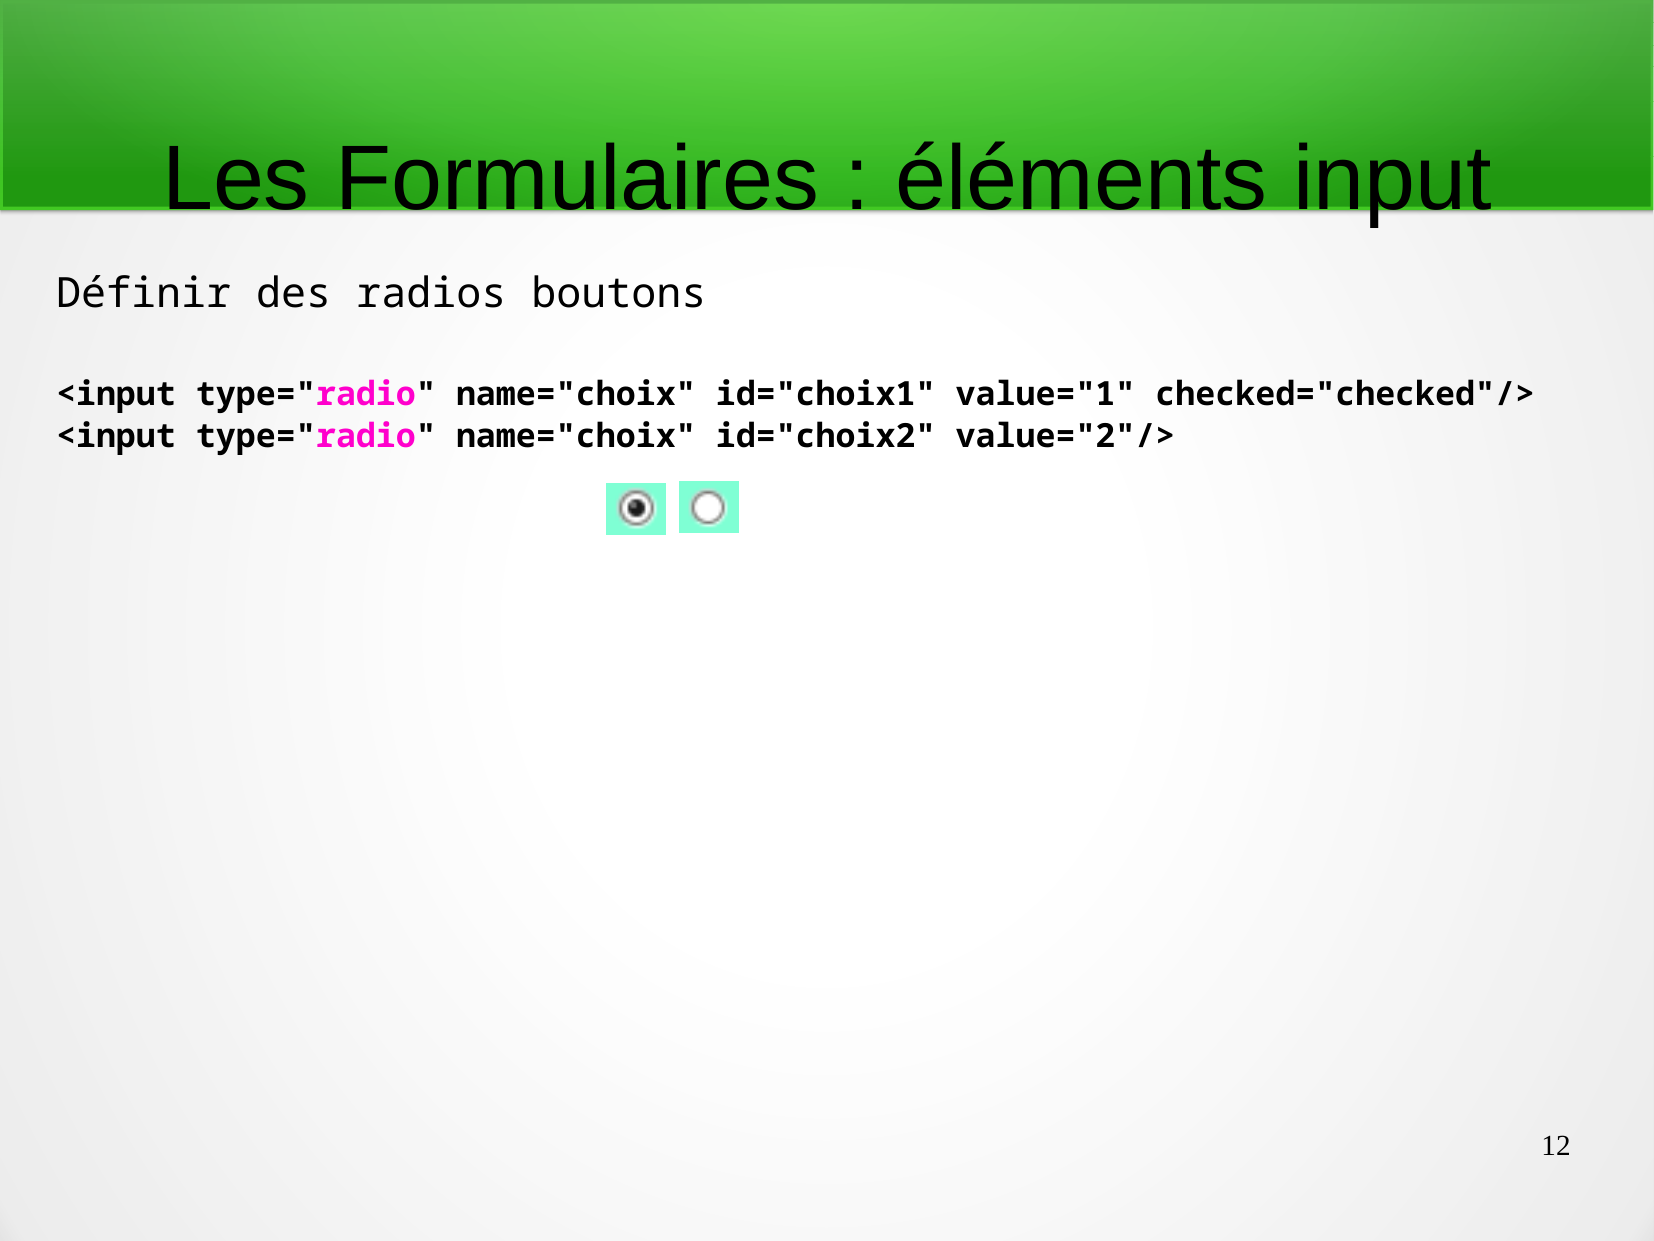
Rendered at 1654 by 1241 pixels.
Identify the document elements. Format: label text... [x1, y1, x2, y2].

picture [679, 481, 739, 533]
title Les Formulaires : éléments input [121, 77, 1534, 265]
picture [606, 483, 666, 535]
text_box Définir des radios boutons <input type="radio" name="choix" id="choix1" value="1" checked="checked"/> <input type="radio" name="choix" id="choix2" value="2"/> [55, 265, 1624, 1188]
